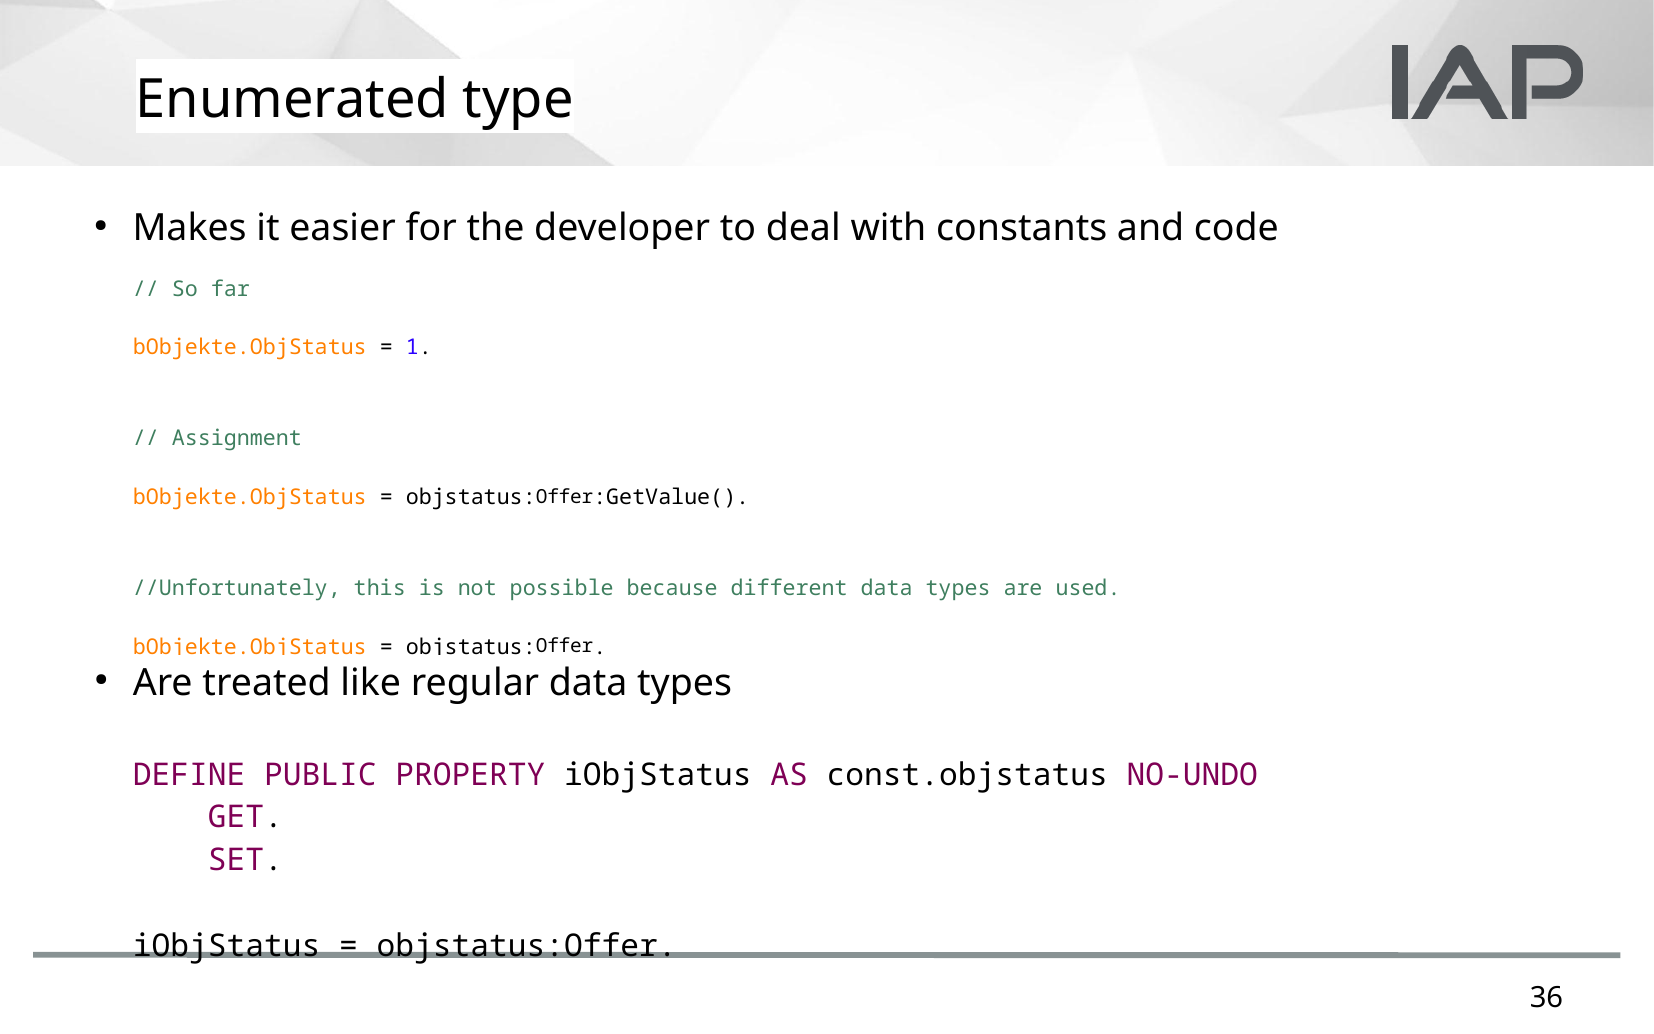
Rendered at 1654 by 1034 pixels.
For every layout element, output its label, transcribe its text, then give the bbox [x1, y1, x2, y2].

picture [0, 0, 1654, 166]
text_box // So far bObjekte.ObjStatus = 1. // Assignment bObjekte.ObjStatus = objstatus:Offer:GetValue(). //Unfortunately, this is not possible because different data types are used. bObjekte.ObjStatus = objstatus:Offer. [118, 236, 1441, 576]
list Makes it easier for the developer to deal with constants and code [76, 200, 1589, 272]
title Enumerated type [135, 41, 1264, 152]
text_box DEFINE PUBLIC PROPERTY iObjStatus AS const.objstatus NO-UNDO GET. SET. iObjStatus = objstatus:Offer. [118, 744, 1595, 957]
list Are treated like regular data types [76, 655, 1589, 727]
